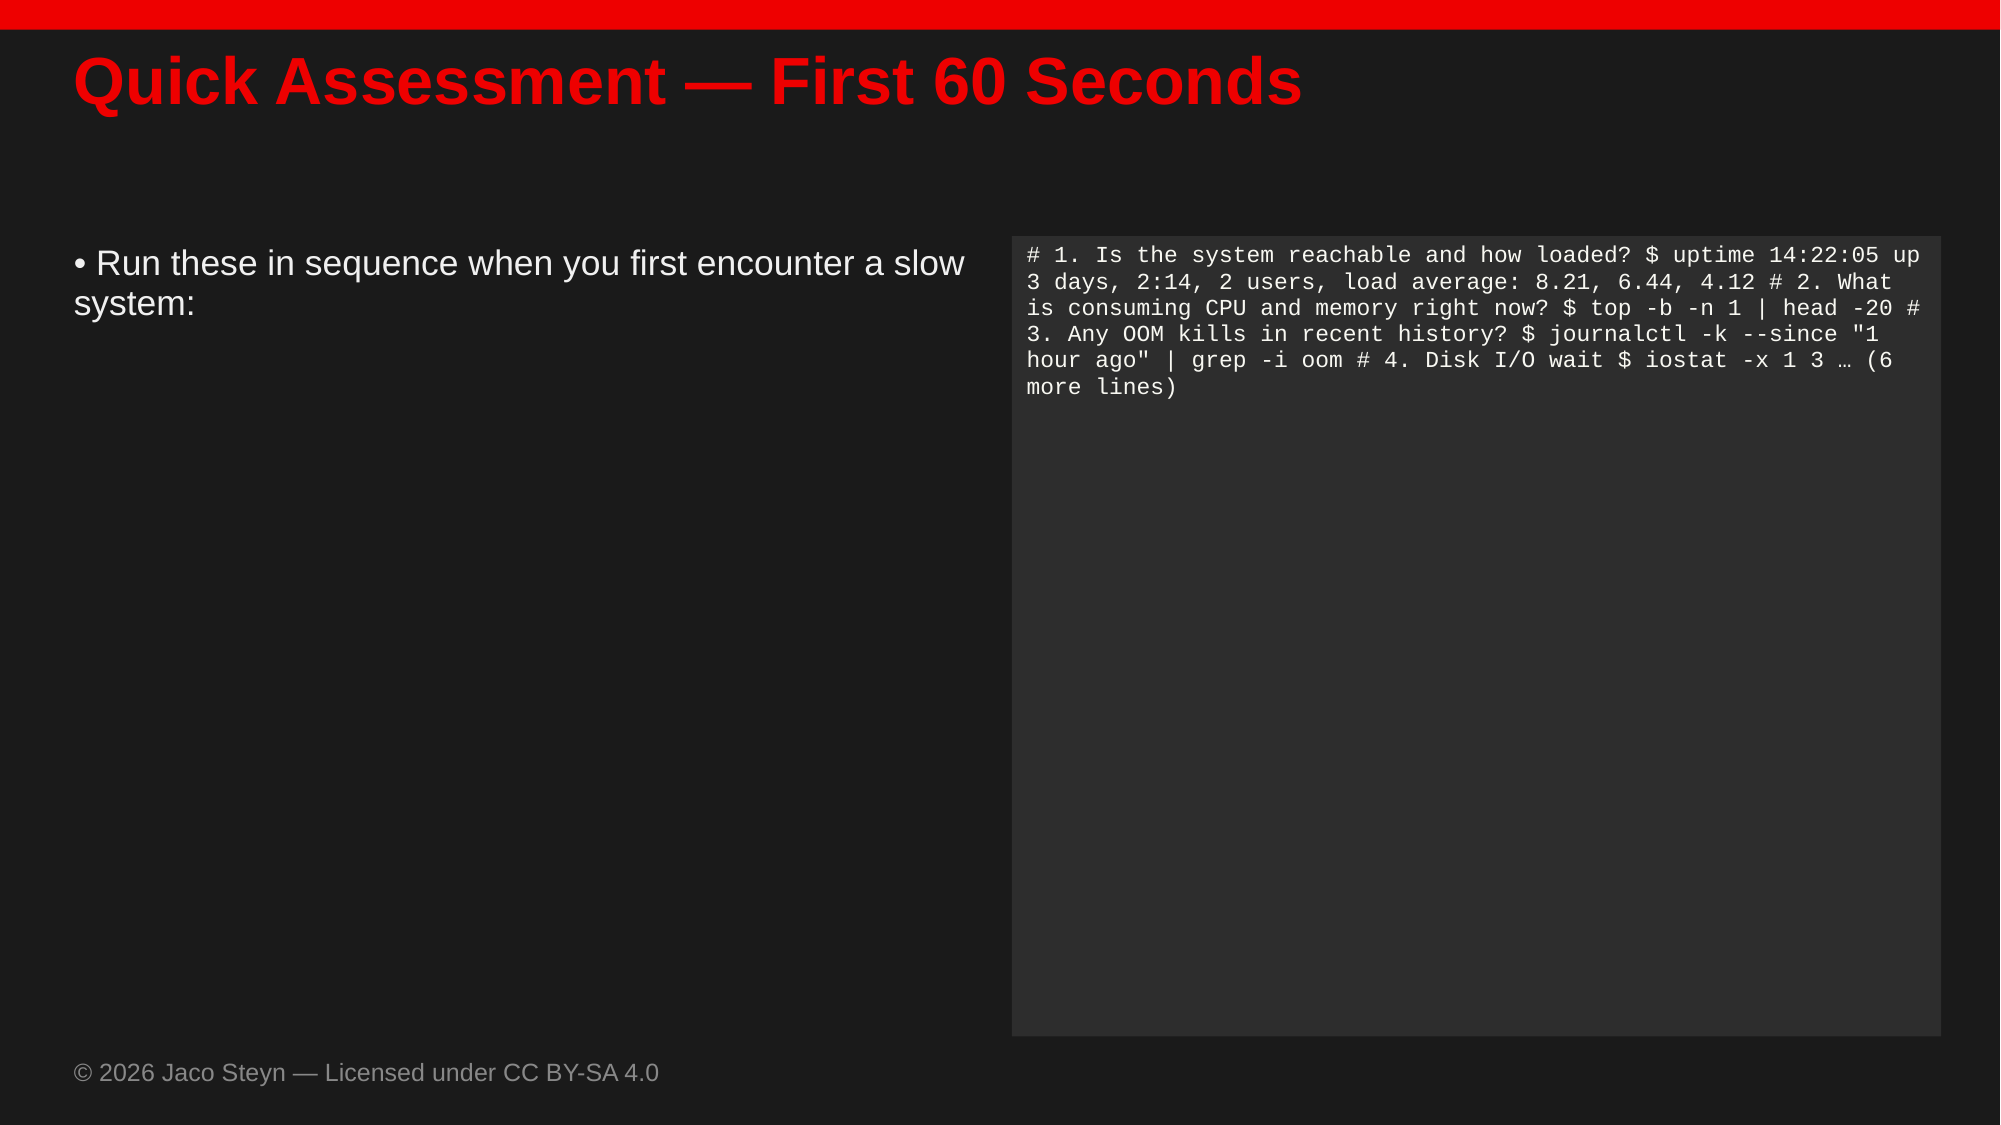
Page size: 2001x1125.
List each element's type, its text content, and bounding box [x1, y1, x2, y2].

text_box • Run these in sequence when you first encounter a slow system: [59, 236, 989, 1037]
text_box [0, 0, 2001, 30]
text_box # 1. Is the system reachable and how loaded? $ uptime 14:22:05 up 3 days, 2:14, 2 users, load average: 8.21, 6.44, 4.12 # 2. What is consuming CPU and memory right now? $ top -b -n 1 | head -20 # 3. Any OOM kills in recent history? $ journalctl -k --since "1 hour ago" | grep -i oom # 4. Disk I/O wait $ iostat -x 1 3 … (6 more lines) [1011, 236, 1942, 1037]
text_box © 2026 Jaco Steyn — Licensed under CC BY-SA 4.0 [59, 1051, 1942, 1093]
text_box Quick Assessment — First 60 Seconds [59, 36, 1942, 208]
